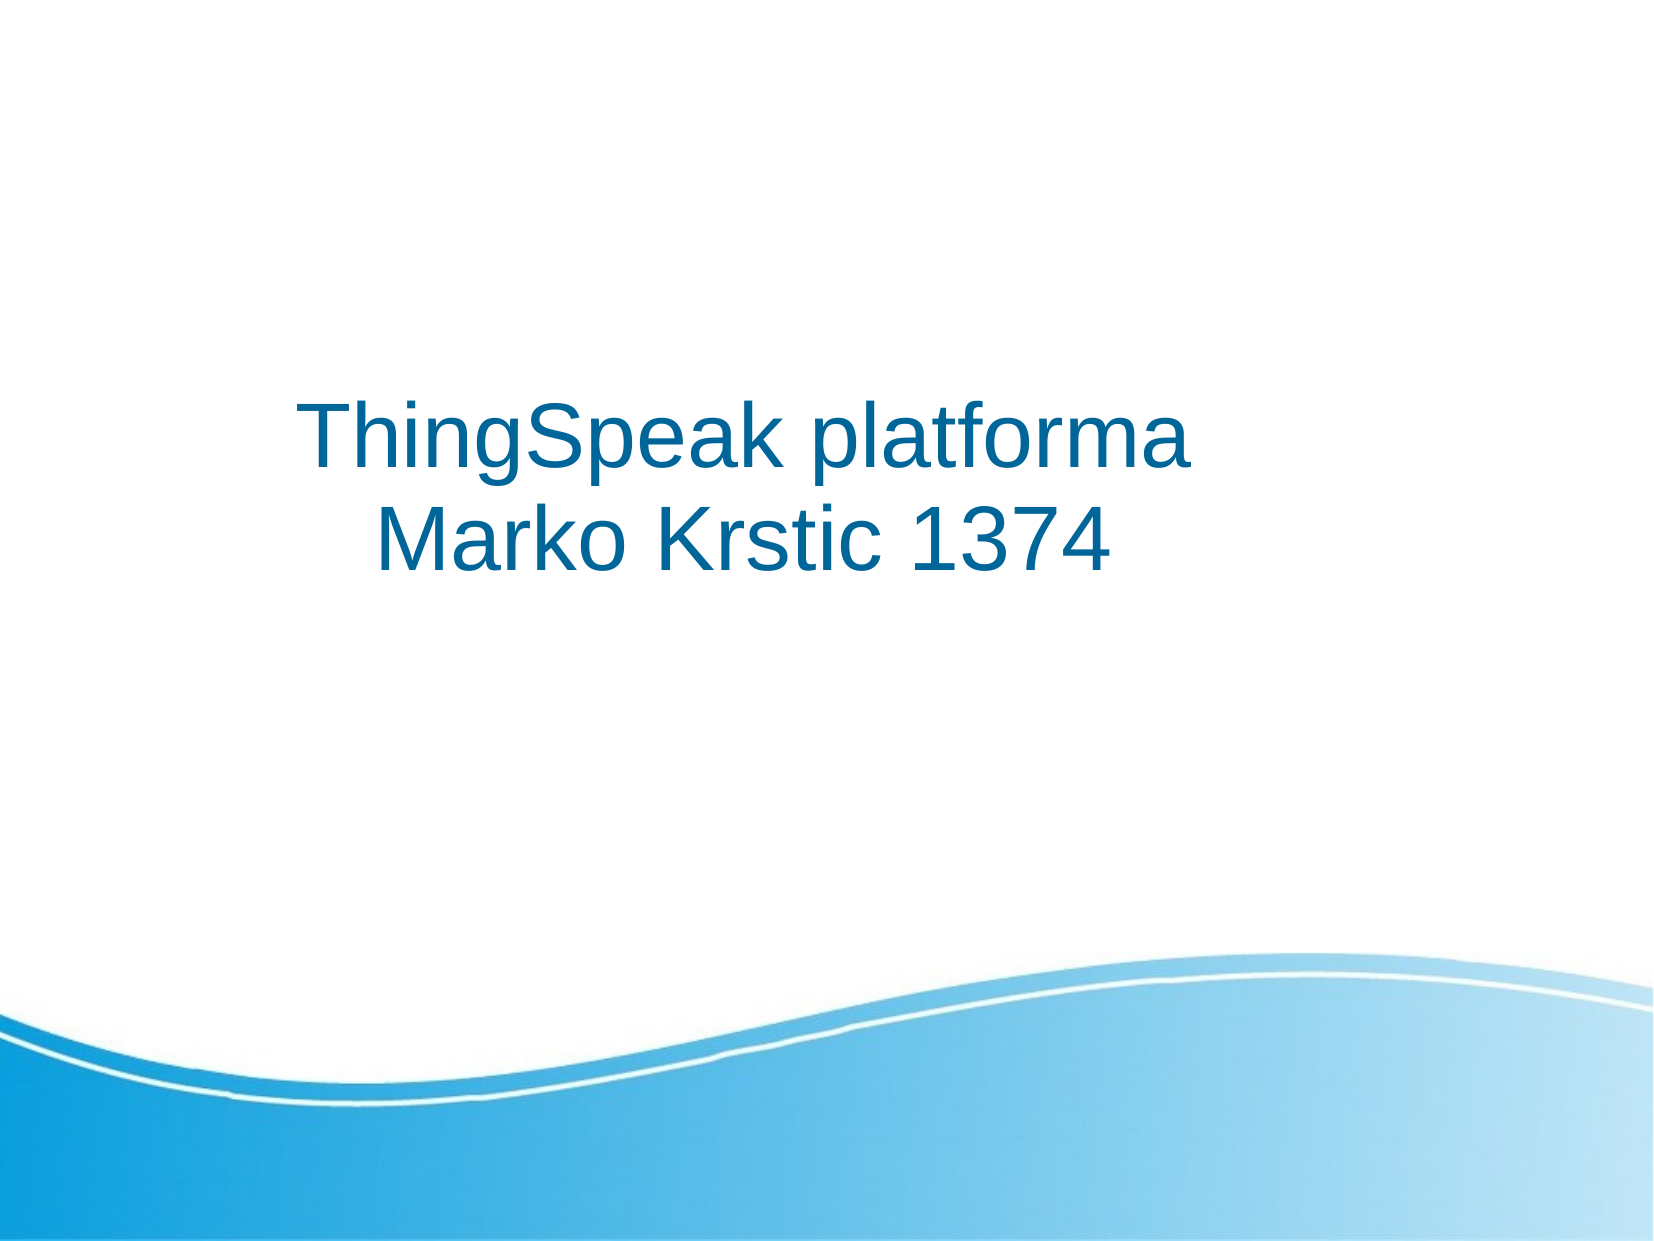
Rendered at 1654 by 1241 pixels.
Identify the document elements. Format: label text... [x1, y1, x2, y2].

title ThingSpeak platforma Marko Krstic 1374 [0, 384, 1489, 592]
picture [0, 952, 1654, 1241]
